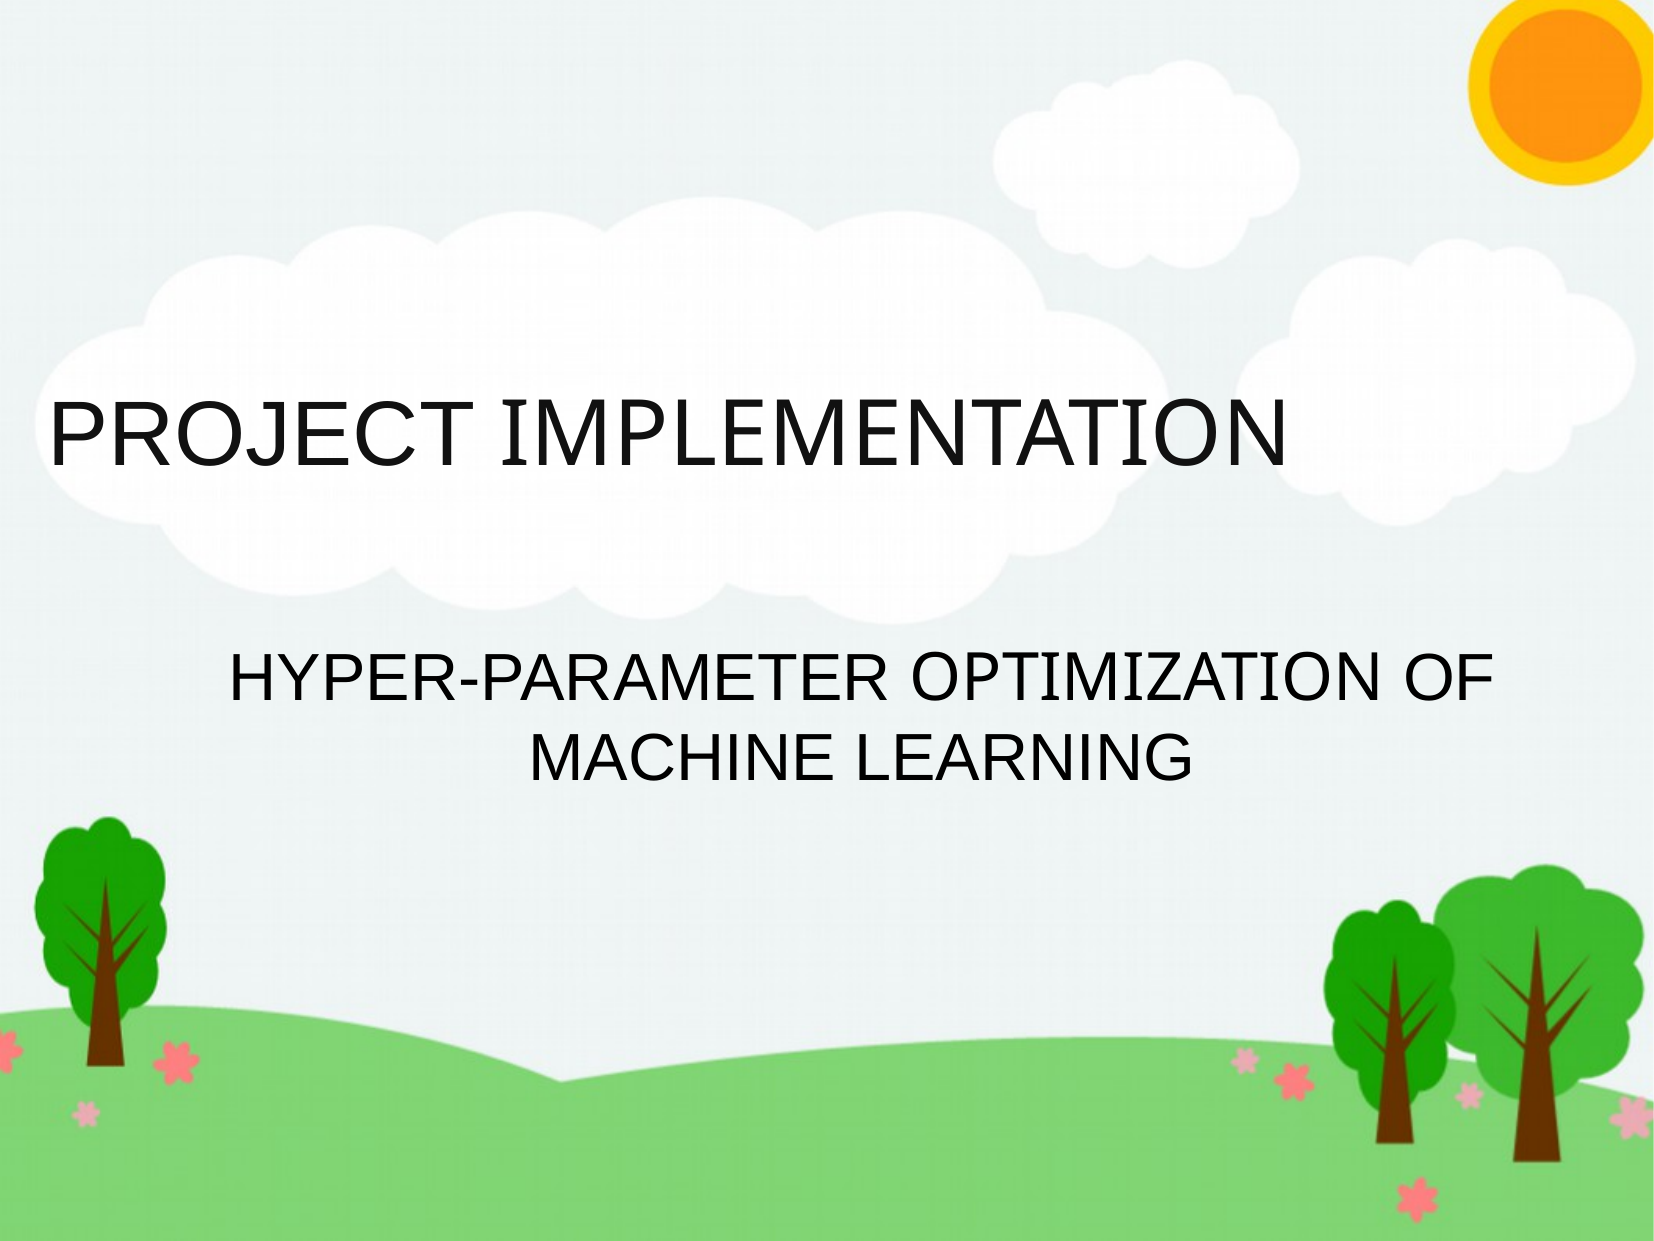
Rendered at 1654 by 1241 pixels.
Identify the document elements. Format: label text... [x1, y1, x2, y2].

title PROJECT IMPLEMENTATION [47, 283, 1512, 577]
subtitle HYPER-PARAMETER OPTIMIZATION OF MACHINE LEARNING [212, 607, 1512, 817]
picture [0, 0, 1654, 1241]
